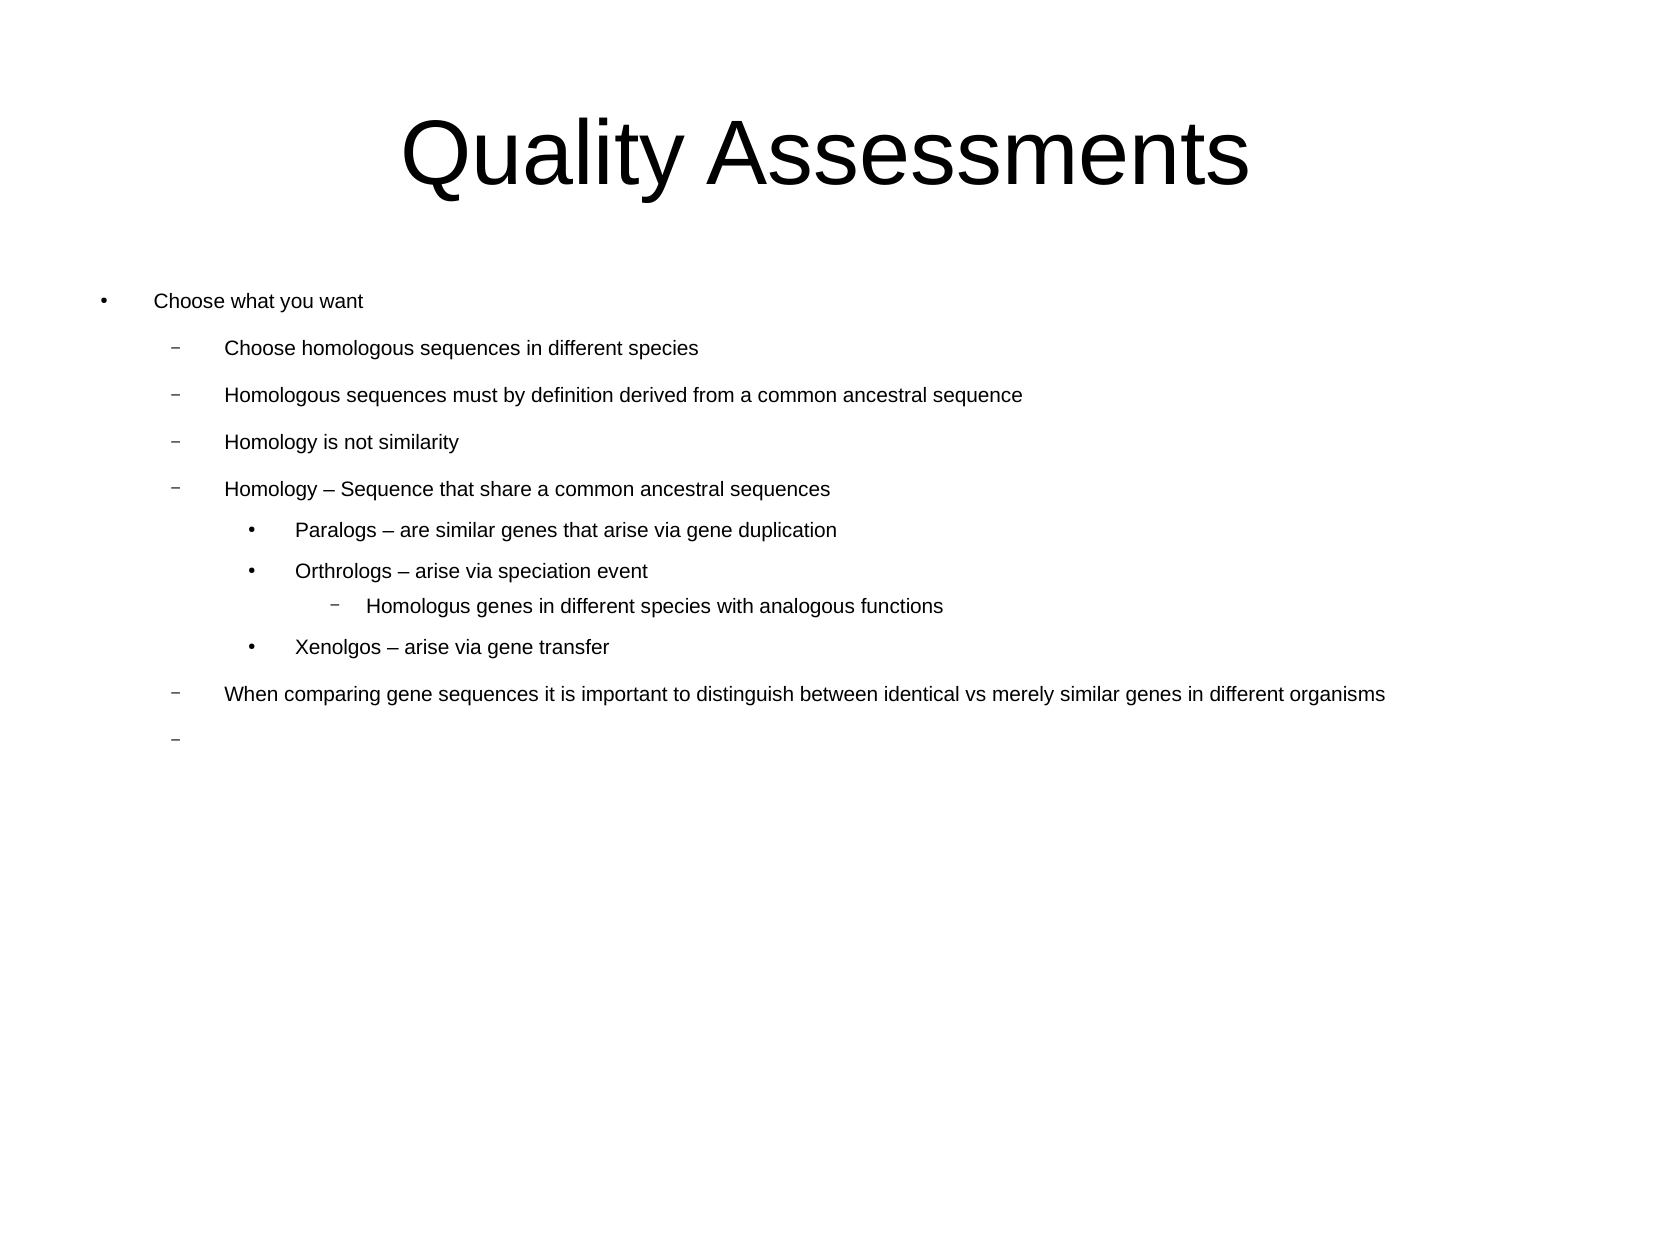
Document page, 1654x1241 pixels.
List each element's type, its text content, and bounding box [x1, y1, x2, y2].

title Quality Assessments [82, 49, 1571, 257]
list Choose what you want Choose homologous sequences in different species Homologous sequences must by definition derived from a common ancestral sequence Homology is not similarity Homology – Sequence that share a common ancestral sequences Paralogs – are similar genes that arise via gene duplication Orthrologs – arise via speciation event Homologus genes in different species with analogous functions Xenolgos – arise via gene transfer When comparing gene sequences it is important to distinguish between identical vs merely similar genes in different organisms [82, 290, 1583, 1229]
